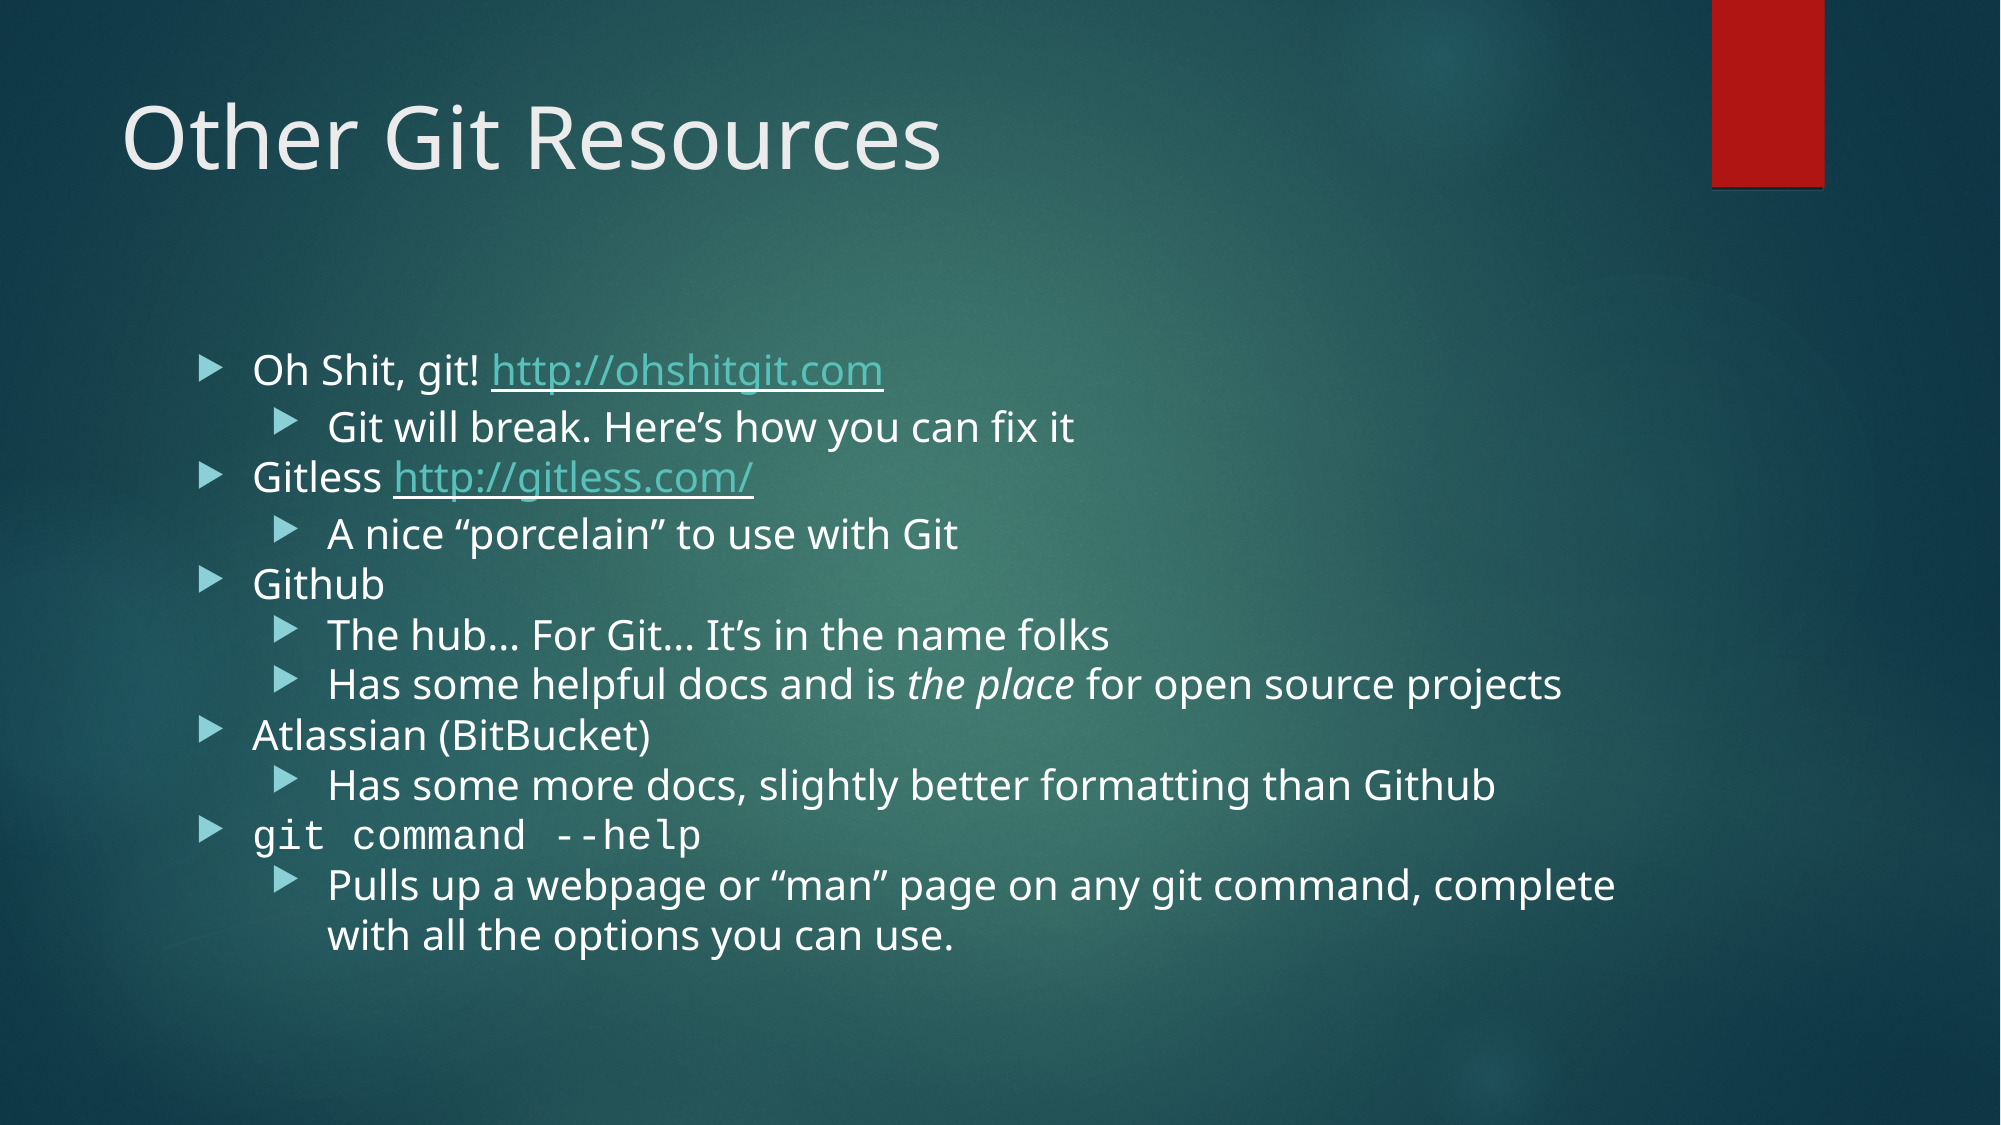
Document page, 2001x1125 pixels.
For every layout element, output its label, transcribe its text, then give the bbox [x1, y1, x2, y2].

text_box Oh Shit, git! http://ohshitgit.com Git will break. Here’s how you can fix it Gitless http://gitless.com/ A nice “porcelain” to use with Git Github The hub… For Git… It’s in the name folks Has some helpful docs and is the place for open source projects Atlassian (BitBucket) Has some more docs, slightly better formatting than Github git command --help Pulls up a webpage or “man” page on any git command, complete with all the options you can use. [181, 336, 1649, 1025]
text_box Other Git Resources [106, 74, 1649, 304]
picture [0, 0, 2001, 1125]
